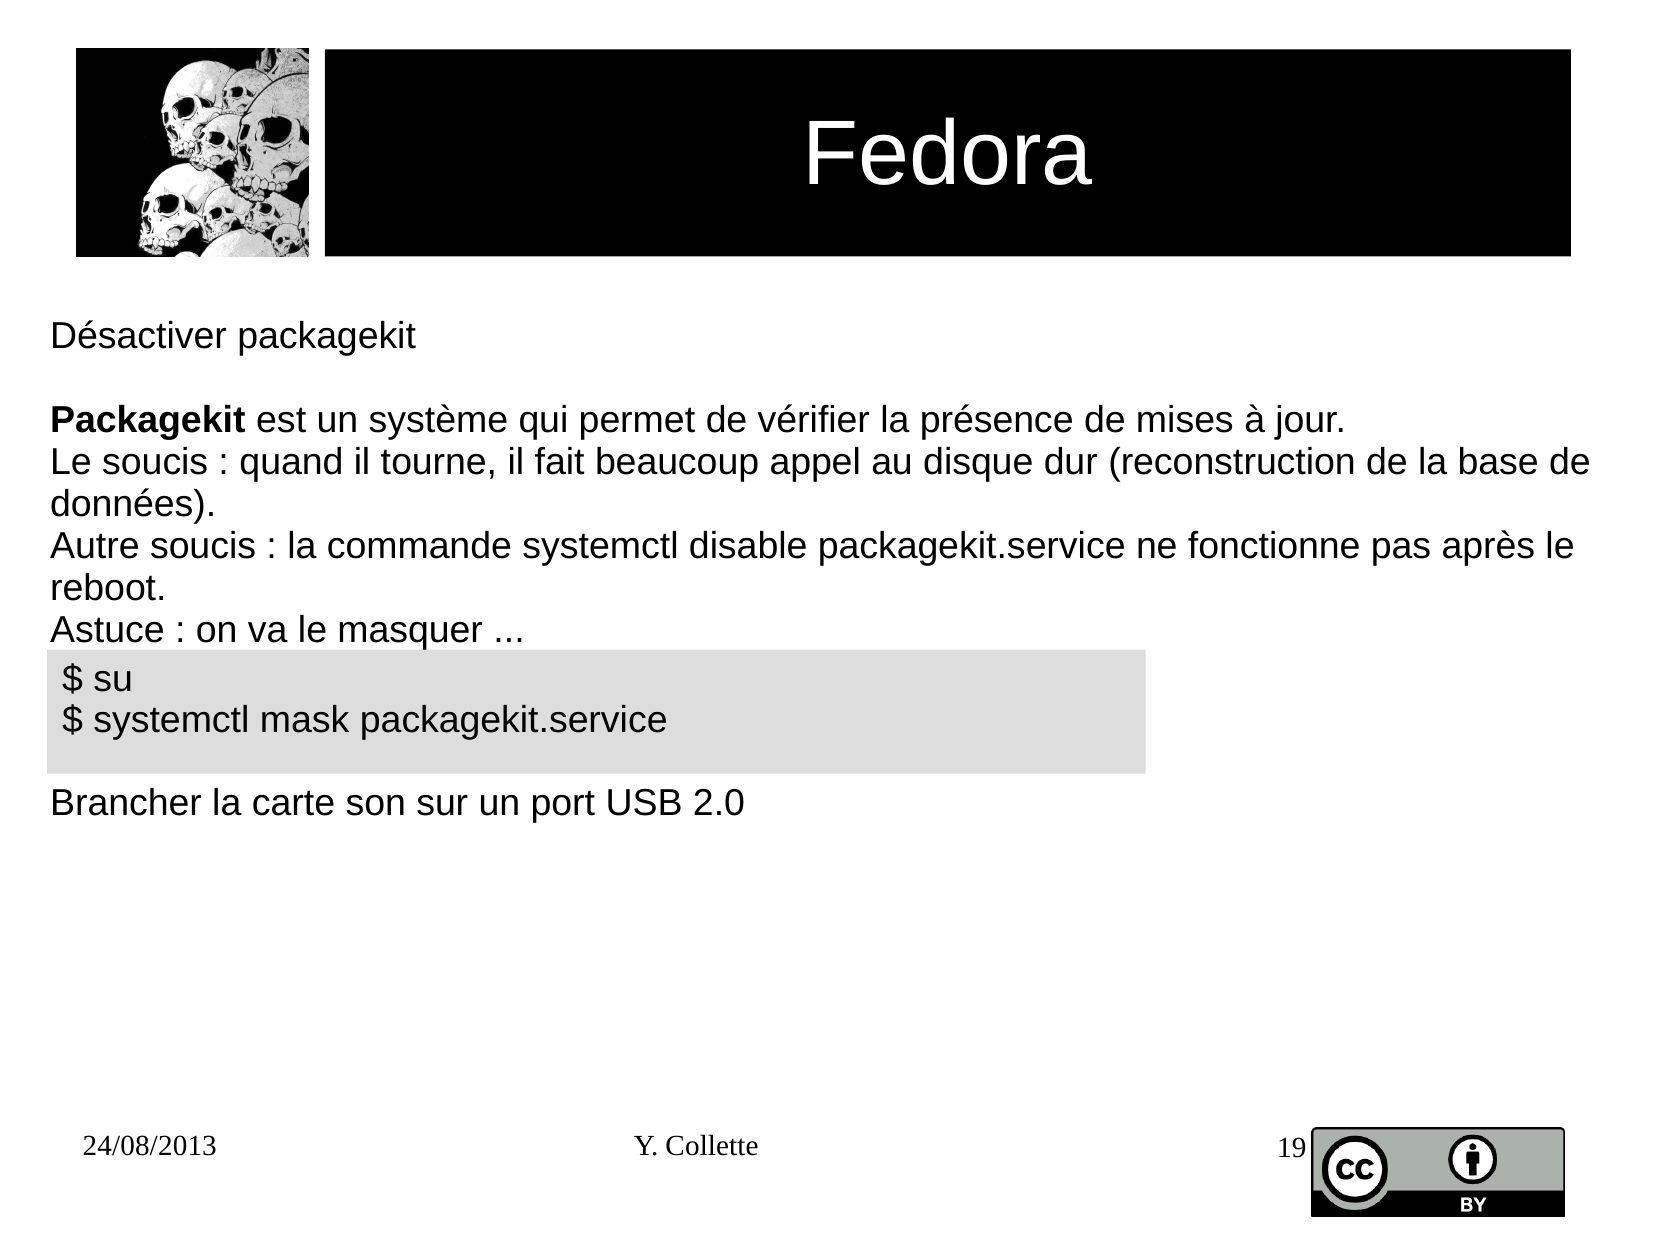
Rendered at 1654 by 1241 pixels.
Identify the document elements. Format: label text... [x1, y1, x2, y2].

picture [1311, 1127, 1565, 1217]
text_box Brancher la carte son sur un port USB 2.0 [35, 773, 1619, 831]
text_box Désactiver packagekit Packagekit est un système qui permet de vérifier la présence de mises à jour. Le soucis : quand il tourne, il fait beaucoup appel au disque dur (reconstruction de la base de données). Autre soucis : la commande systemctl disable packagekit.service ne fonctionne pas après le reboot. Astuce : on va le masquer ... [35, 307, 1619, 658]
title Fedora [324, 49, 1571, 257]
text_box $ su $ systemctl mask packagekit.service [47, 658, 1146, 773]
picture [76, 48, 309, 257]
